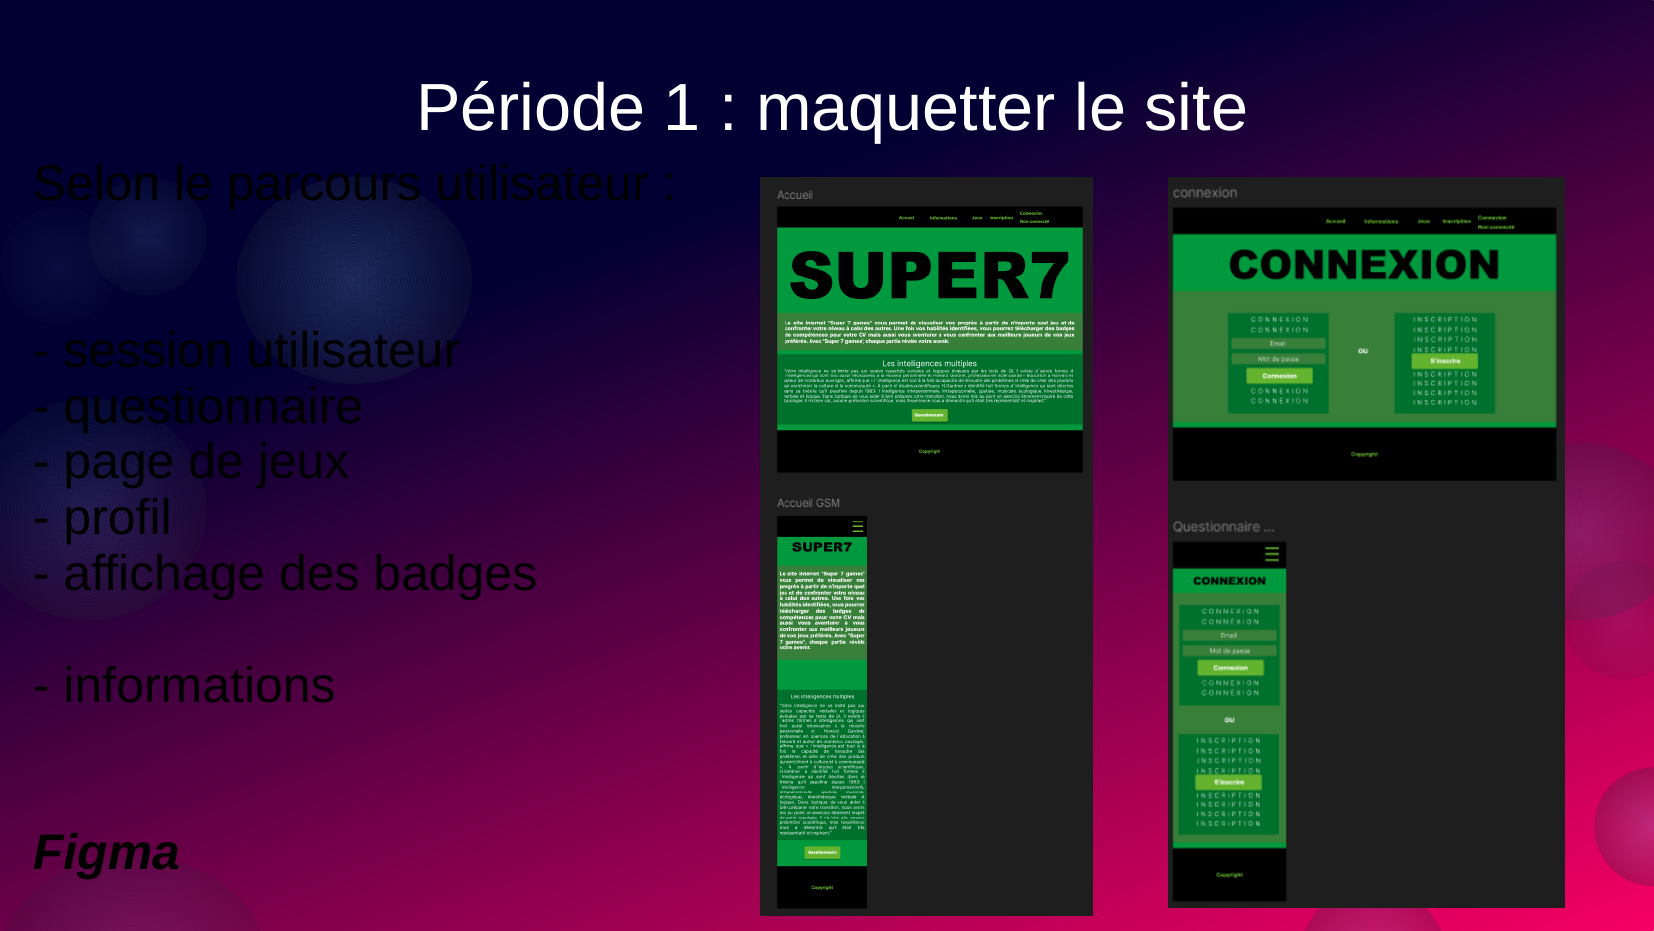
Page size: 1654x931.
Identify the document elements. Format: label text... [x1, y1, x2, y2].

picture [760, 177, 1093, 916]
text_box Selon le parcours utilisateur : - session utilisateur - questionnaire - page de jeux - profil - affichage des badges - informations Figma [18, 147, 693, 888]
title Période 1 : maquetter le site [88, 29, 1577, 185]
picture [1168, 177, 1565, 908]
